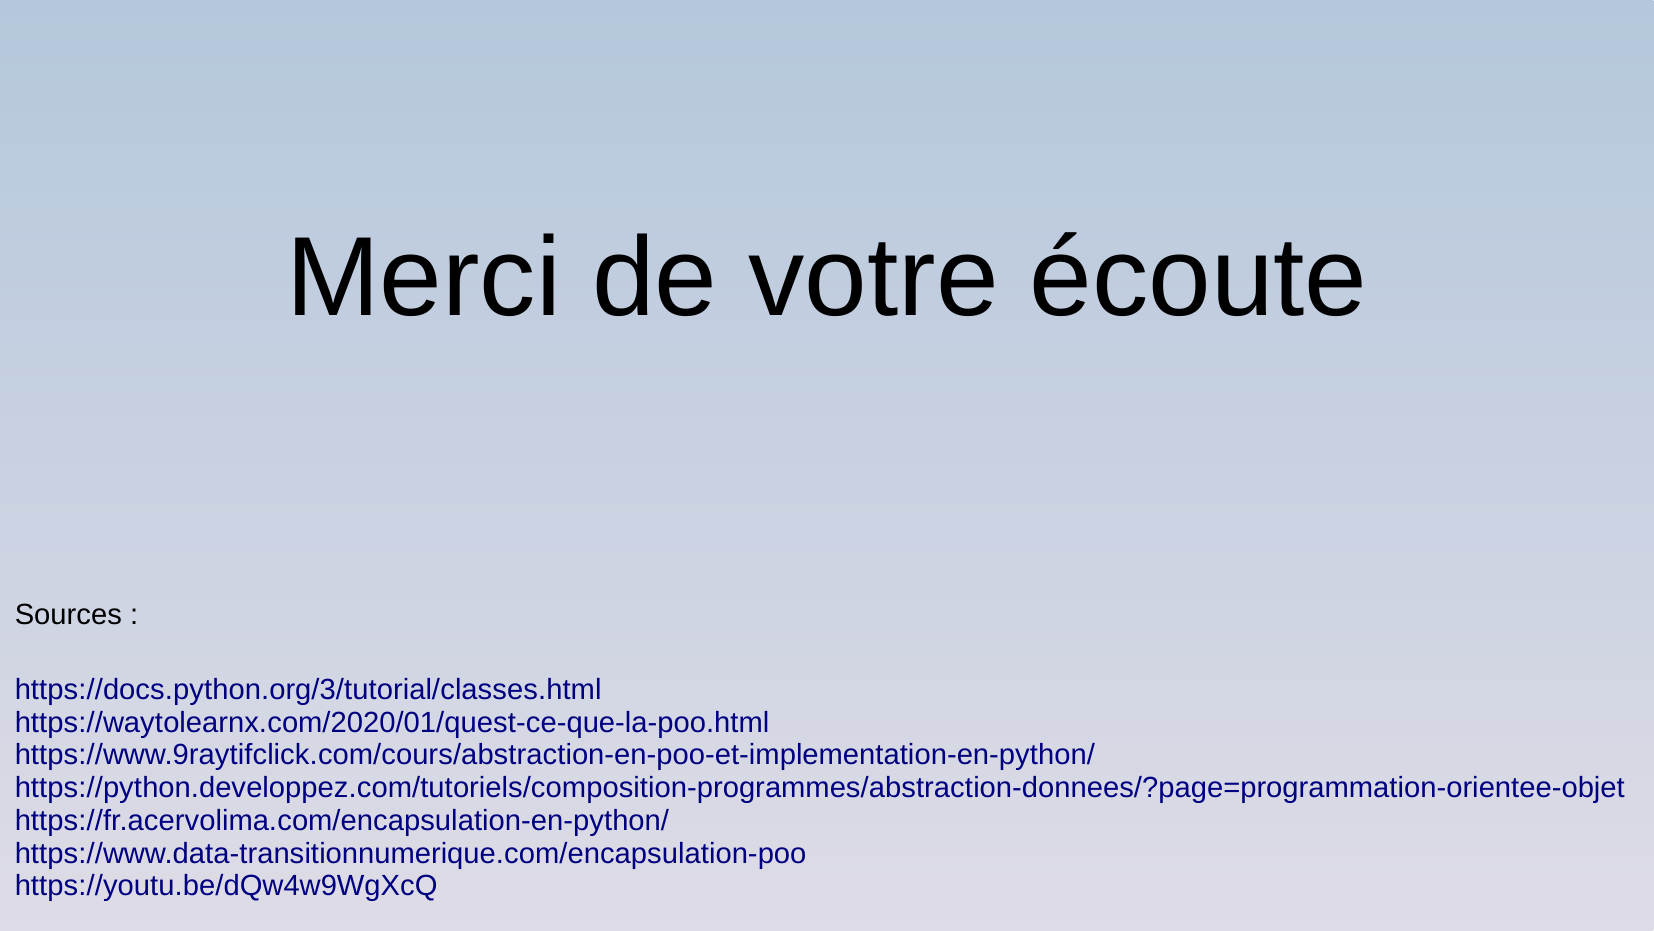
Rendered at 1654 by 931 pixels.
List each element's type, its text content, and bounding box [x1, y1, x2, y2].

text_box Sources : https://docs.python.org/3/tutorial/classes.html https://waytolearnx.com/2020/01/quest-ce-que-la-poo.html https://www.9raytifclick.com/cours/abstraction-en-poo-et-implementation-en-python/ https://python.developpez.com/tutoriels/composition-programmes/abstraction-donnees/?page=programmation-orientee-objet https://fr.acervolima.com/encapsulation-en-python/ https://www.data-transitionnumerique.com/encapsulation-poo https://youtu.be/dQw4w9WgXcQ [0, 590, 1654, 908]
text_box Merci de votre écoute [177, 206, 1477, 502]
